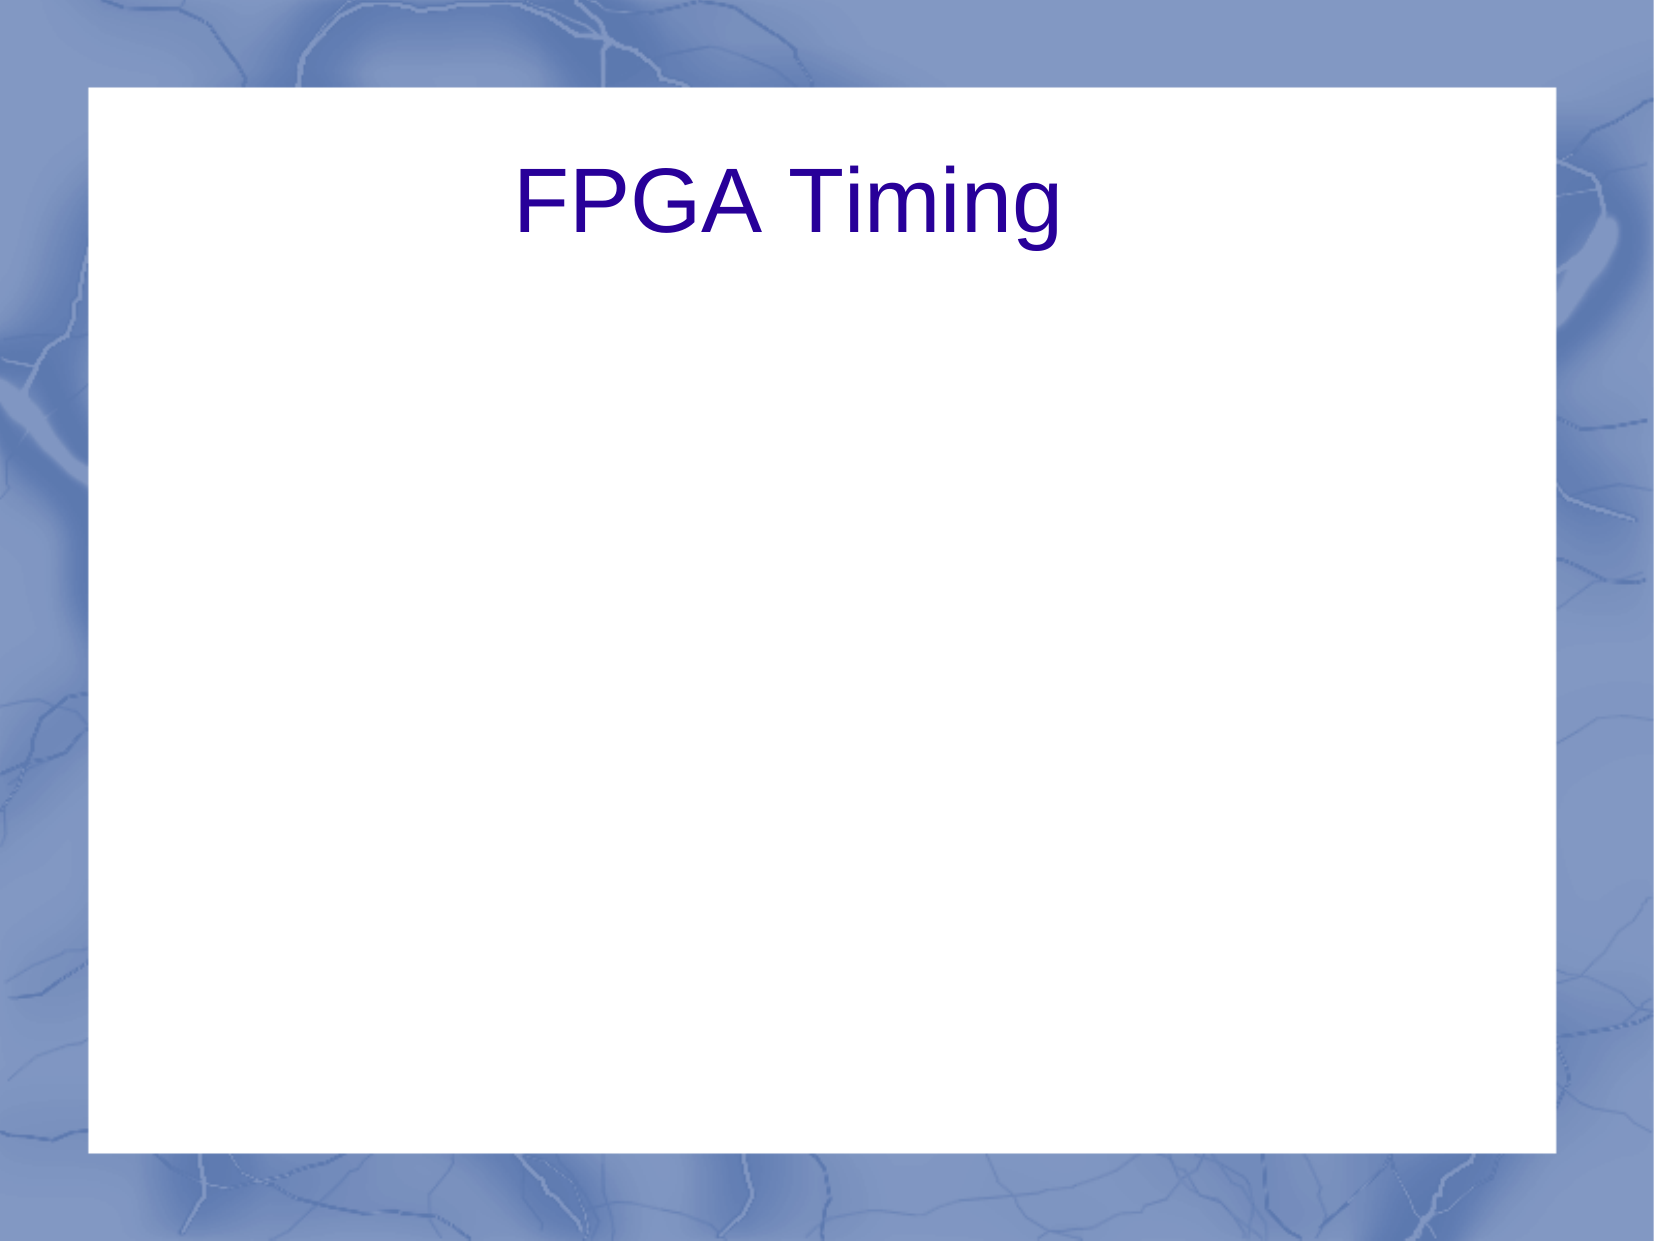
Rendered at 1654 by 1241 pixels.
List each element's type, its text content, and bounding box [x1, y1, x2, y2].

title FPGA Timing [496, 128, 1082, 274]
picture [0, 0, 1654, 1241]
